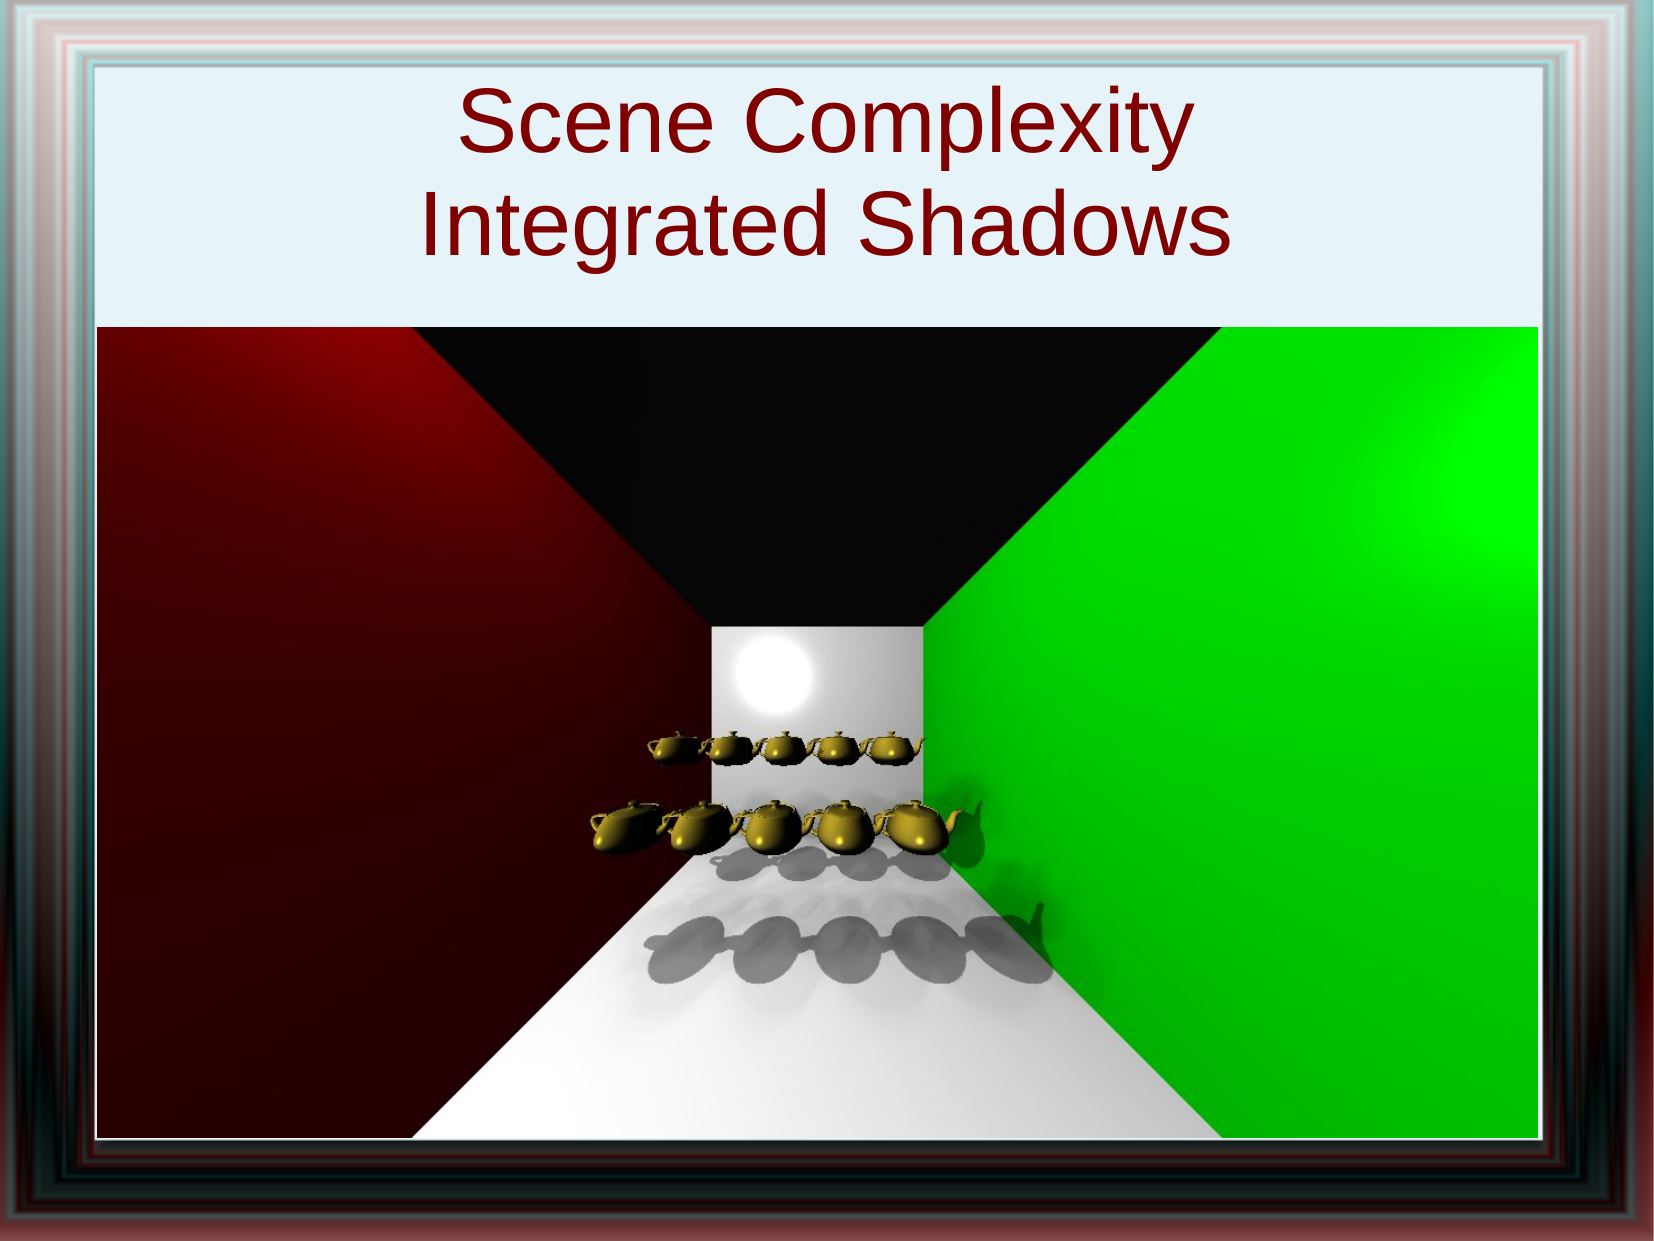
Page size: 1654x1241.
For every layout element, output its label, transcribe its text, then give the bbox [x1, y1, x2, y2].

title Scene Complexity Integrated Shadows [118, 69, 1536, 276]
picture [0, 0, 1654, 1241]
